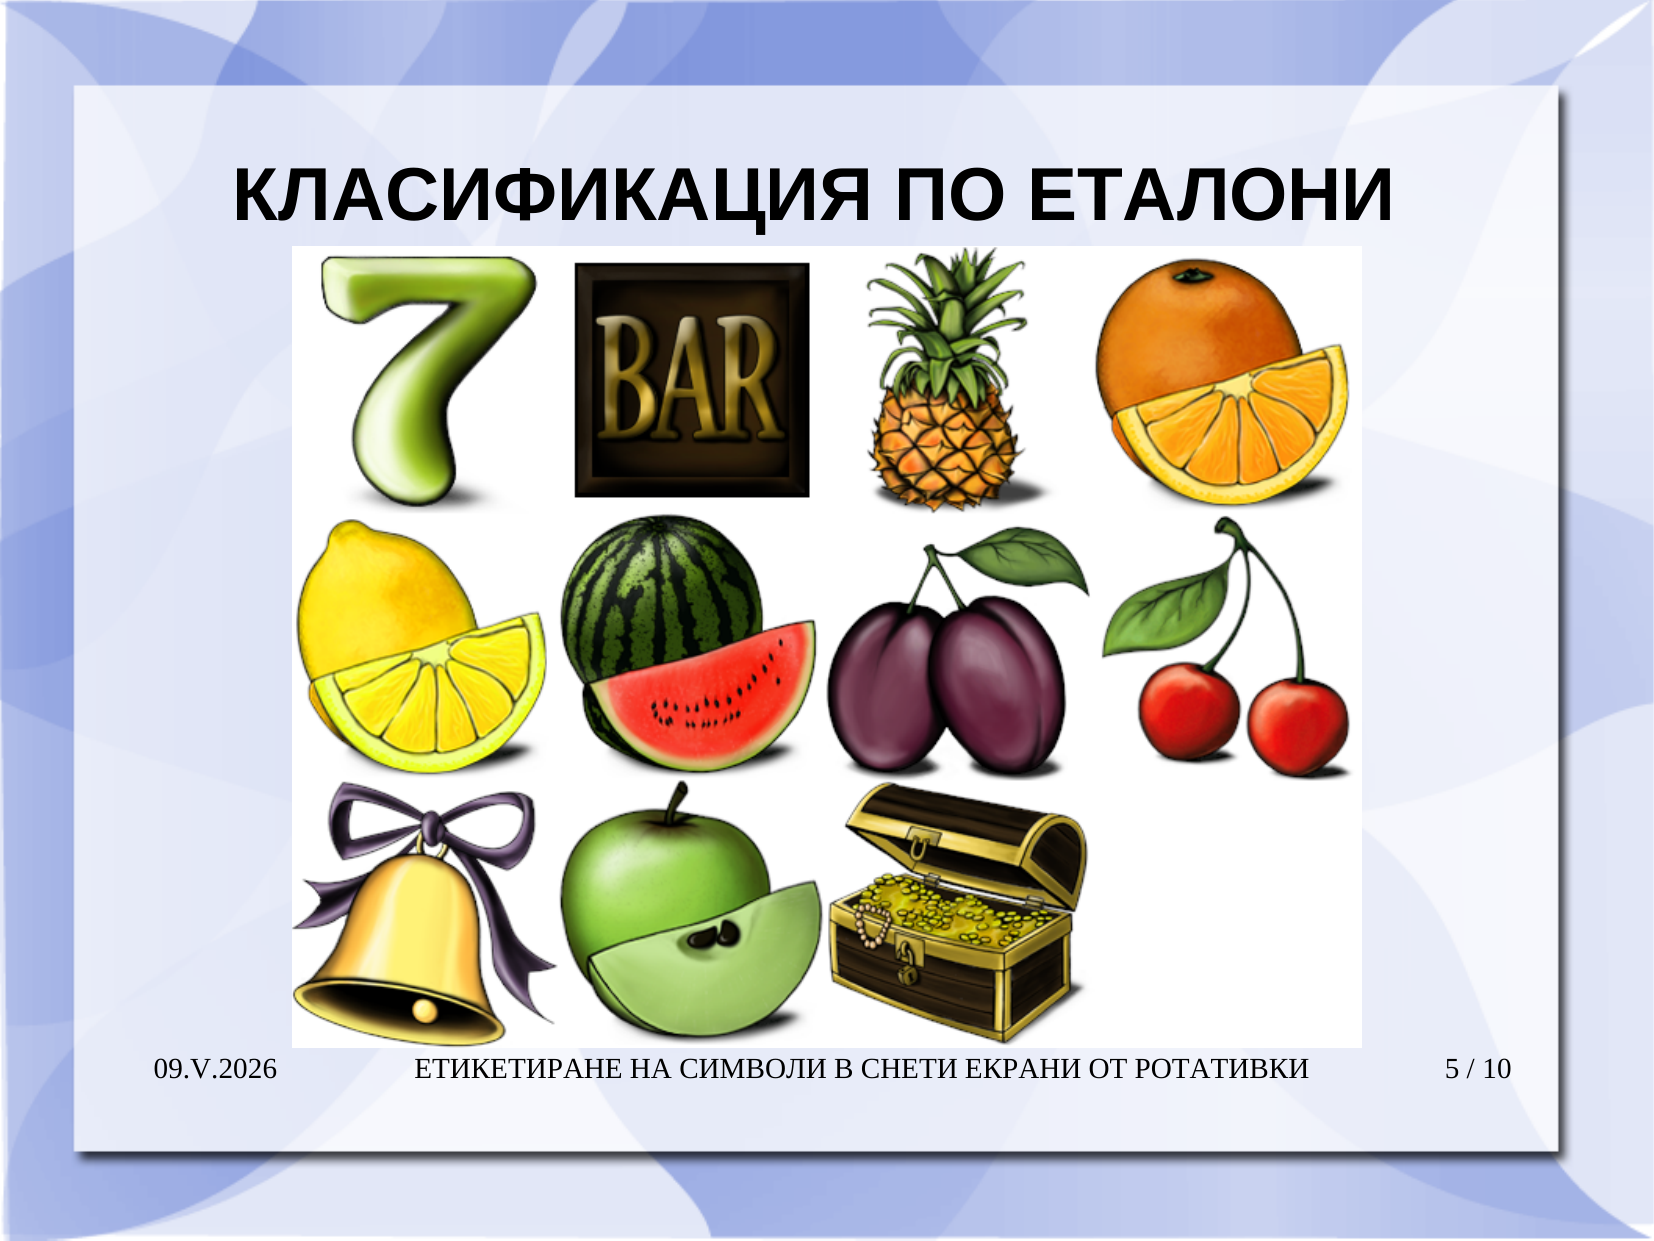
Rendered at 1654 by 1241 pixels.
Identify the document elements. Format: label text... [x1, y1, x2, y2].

picture [0, 0, 1654, 1241]
title Класификация по еталони [88, 90, 1542, 298]
